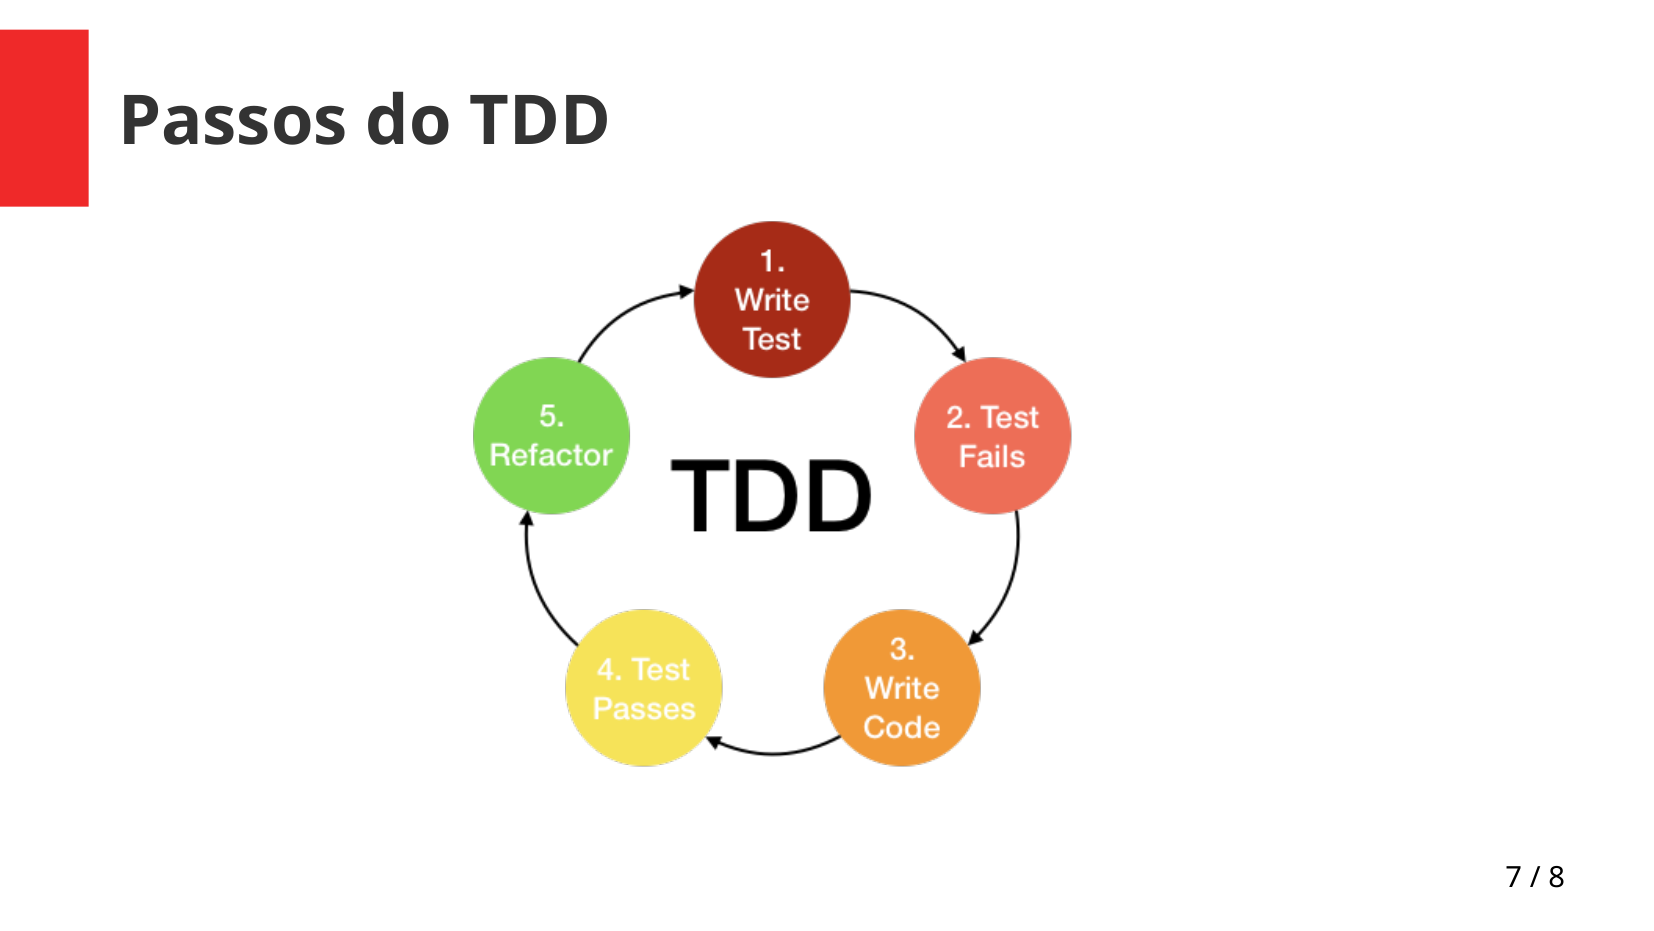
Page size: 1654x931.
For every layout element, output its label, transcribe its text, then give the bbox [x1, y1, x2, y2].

title Passos do TDD [118, 29, 1595, 207]
picture [472, 220, 1073, 768]
